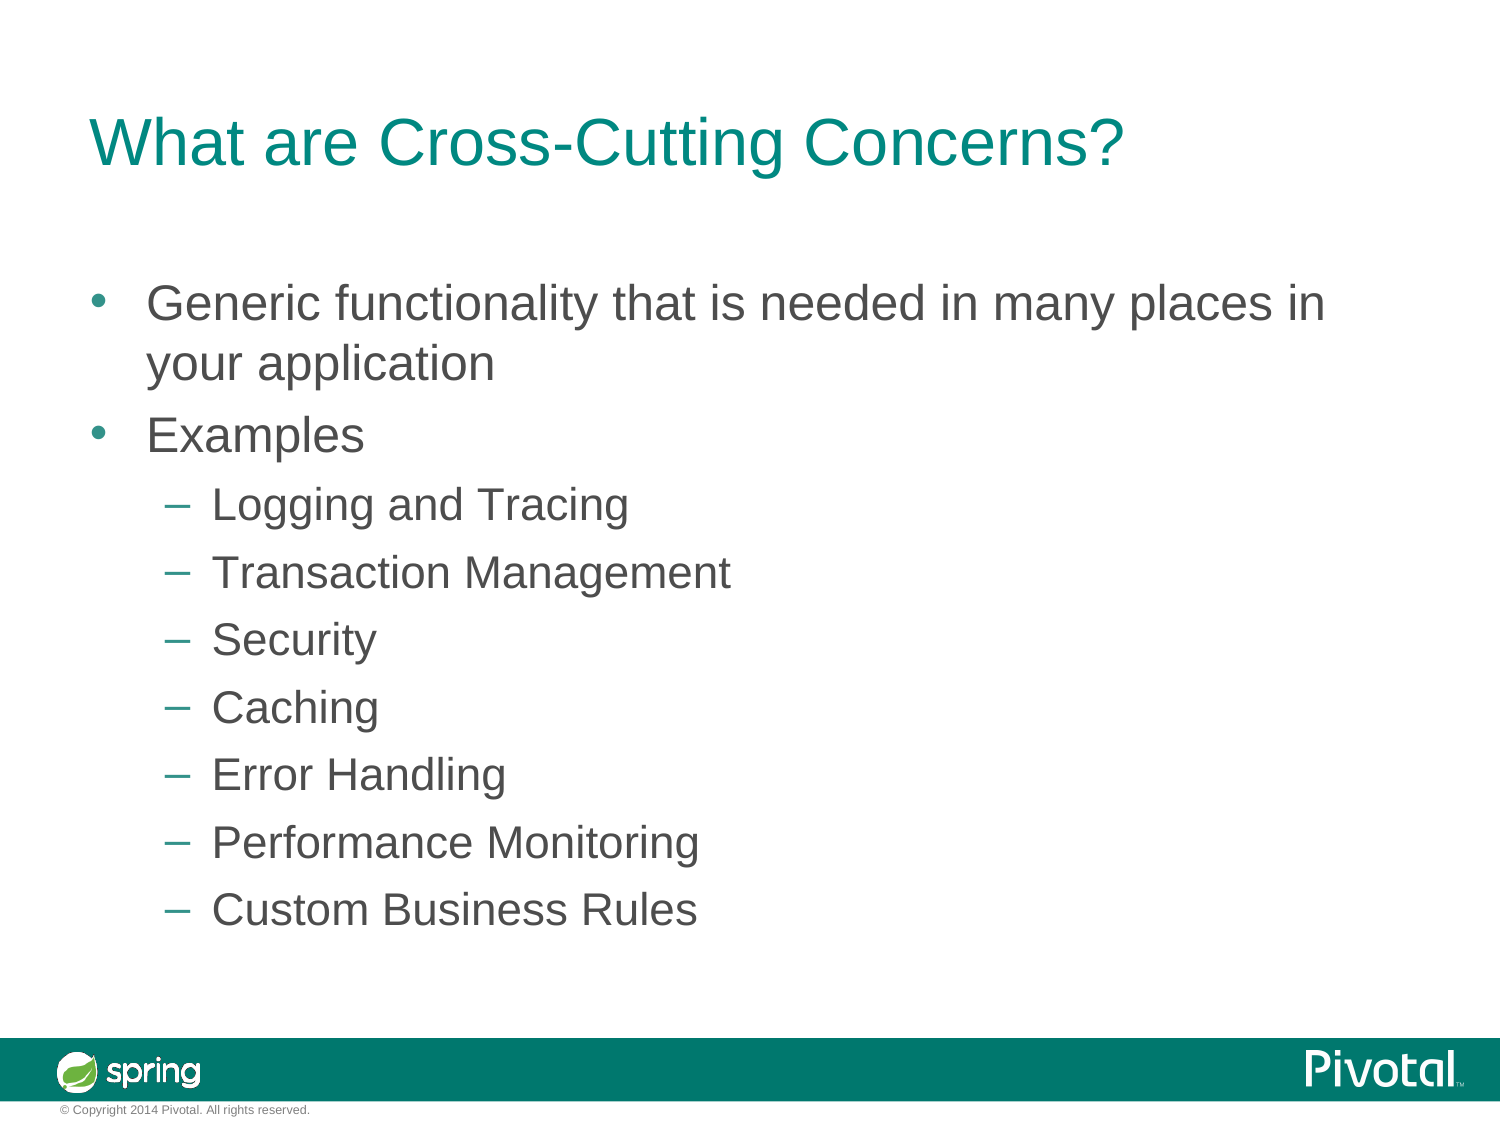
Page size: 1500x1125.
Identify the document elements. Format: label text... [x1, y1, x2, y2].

picture [1306, 1050, 1464, 1087]
title What are Cross-Cutting Concerns? [75, 44, 1426, 233]
list Generic functionality that is needed in many places in your application Examples Logging and Tracing Transaction Management Security Caching Error Handling Performance Monitoring Custom Business Rules [75, 262, 1426, 943]
picture [32, 1041, 210, 1103]
